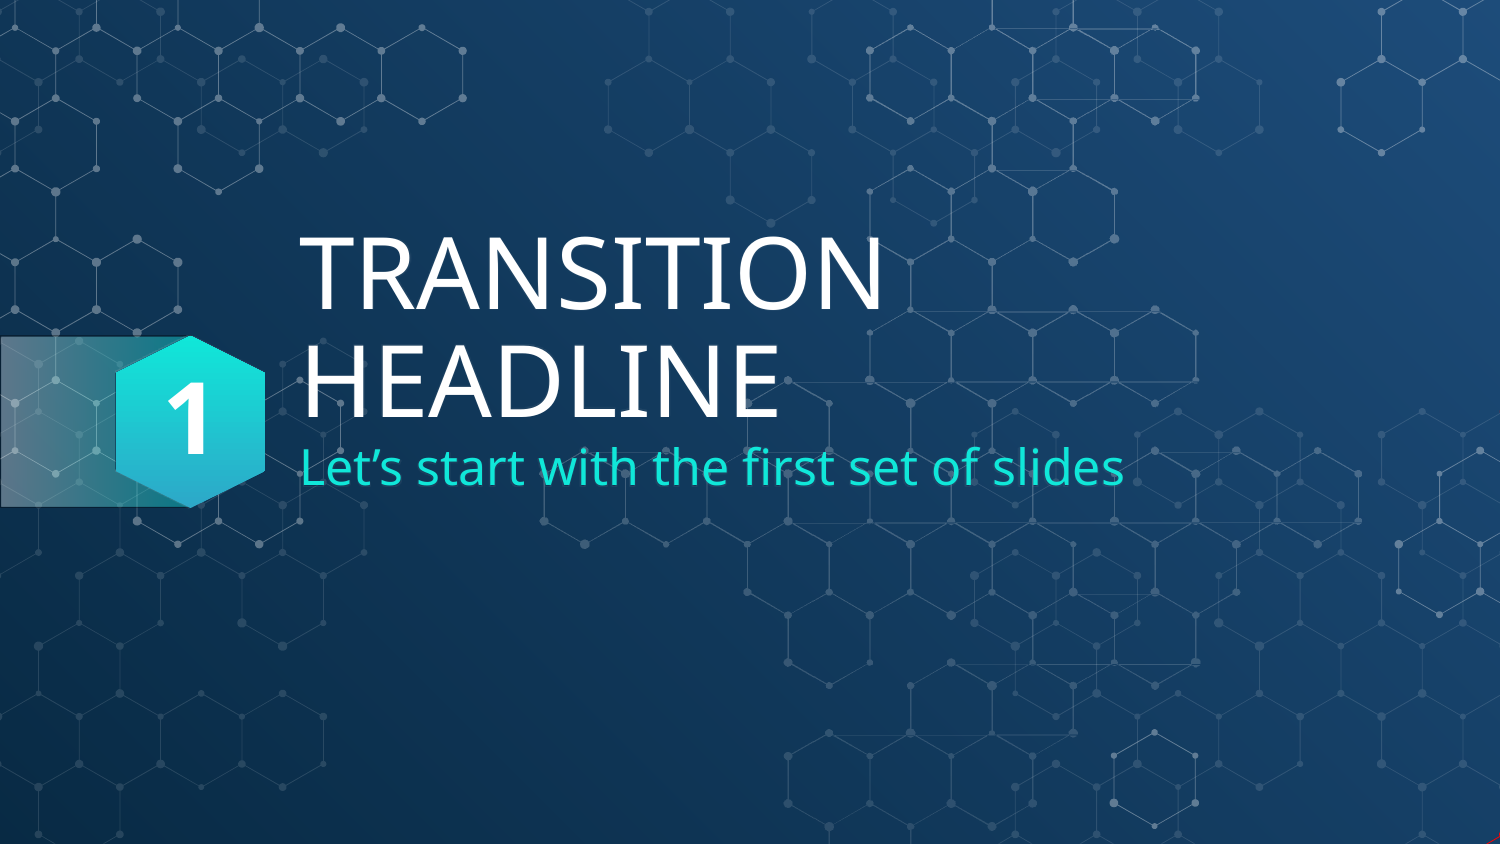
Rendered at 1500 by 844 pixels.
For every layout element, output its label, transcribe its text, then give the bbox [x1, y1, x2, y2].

text_box 1 [116, 335, 266, 509]
title TRANSITION HEADLINE [299, 338, 1388, 435]
subtitle Let’s start with the first set of slides [299, 435, 1388, 499]
